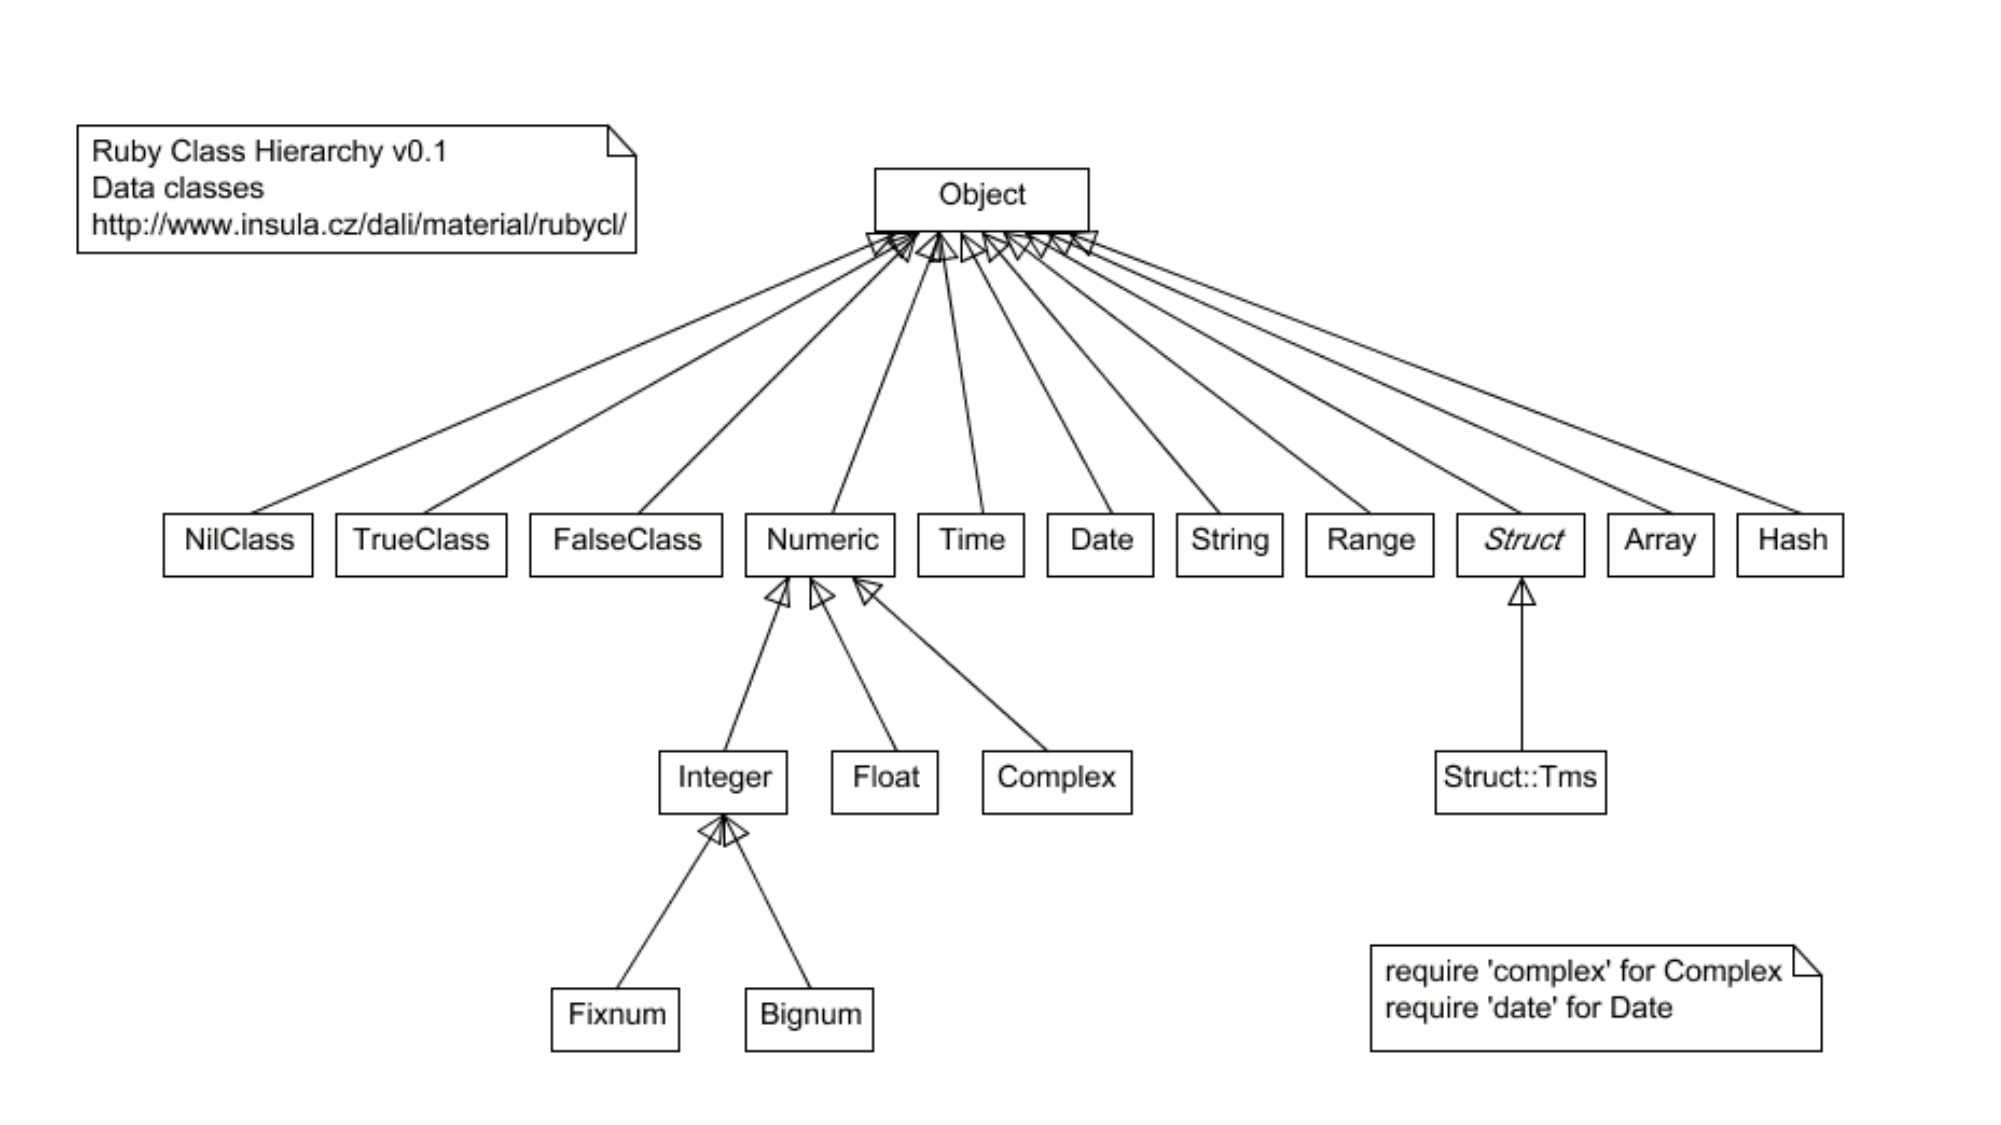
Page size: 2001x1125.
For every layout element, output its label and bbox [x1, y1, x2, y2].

picture [34, 82, 1888, 1096]
